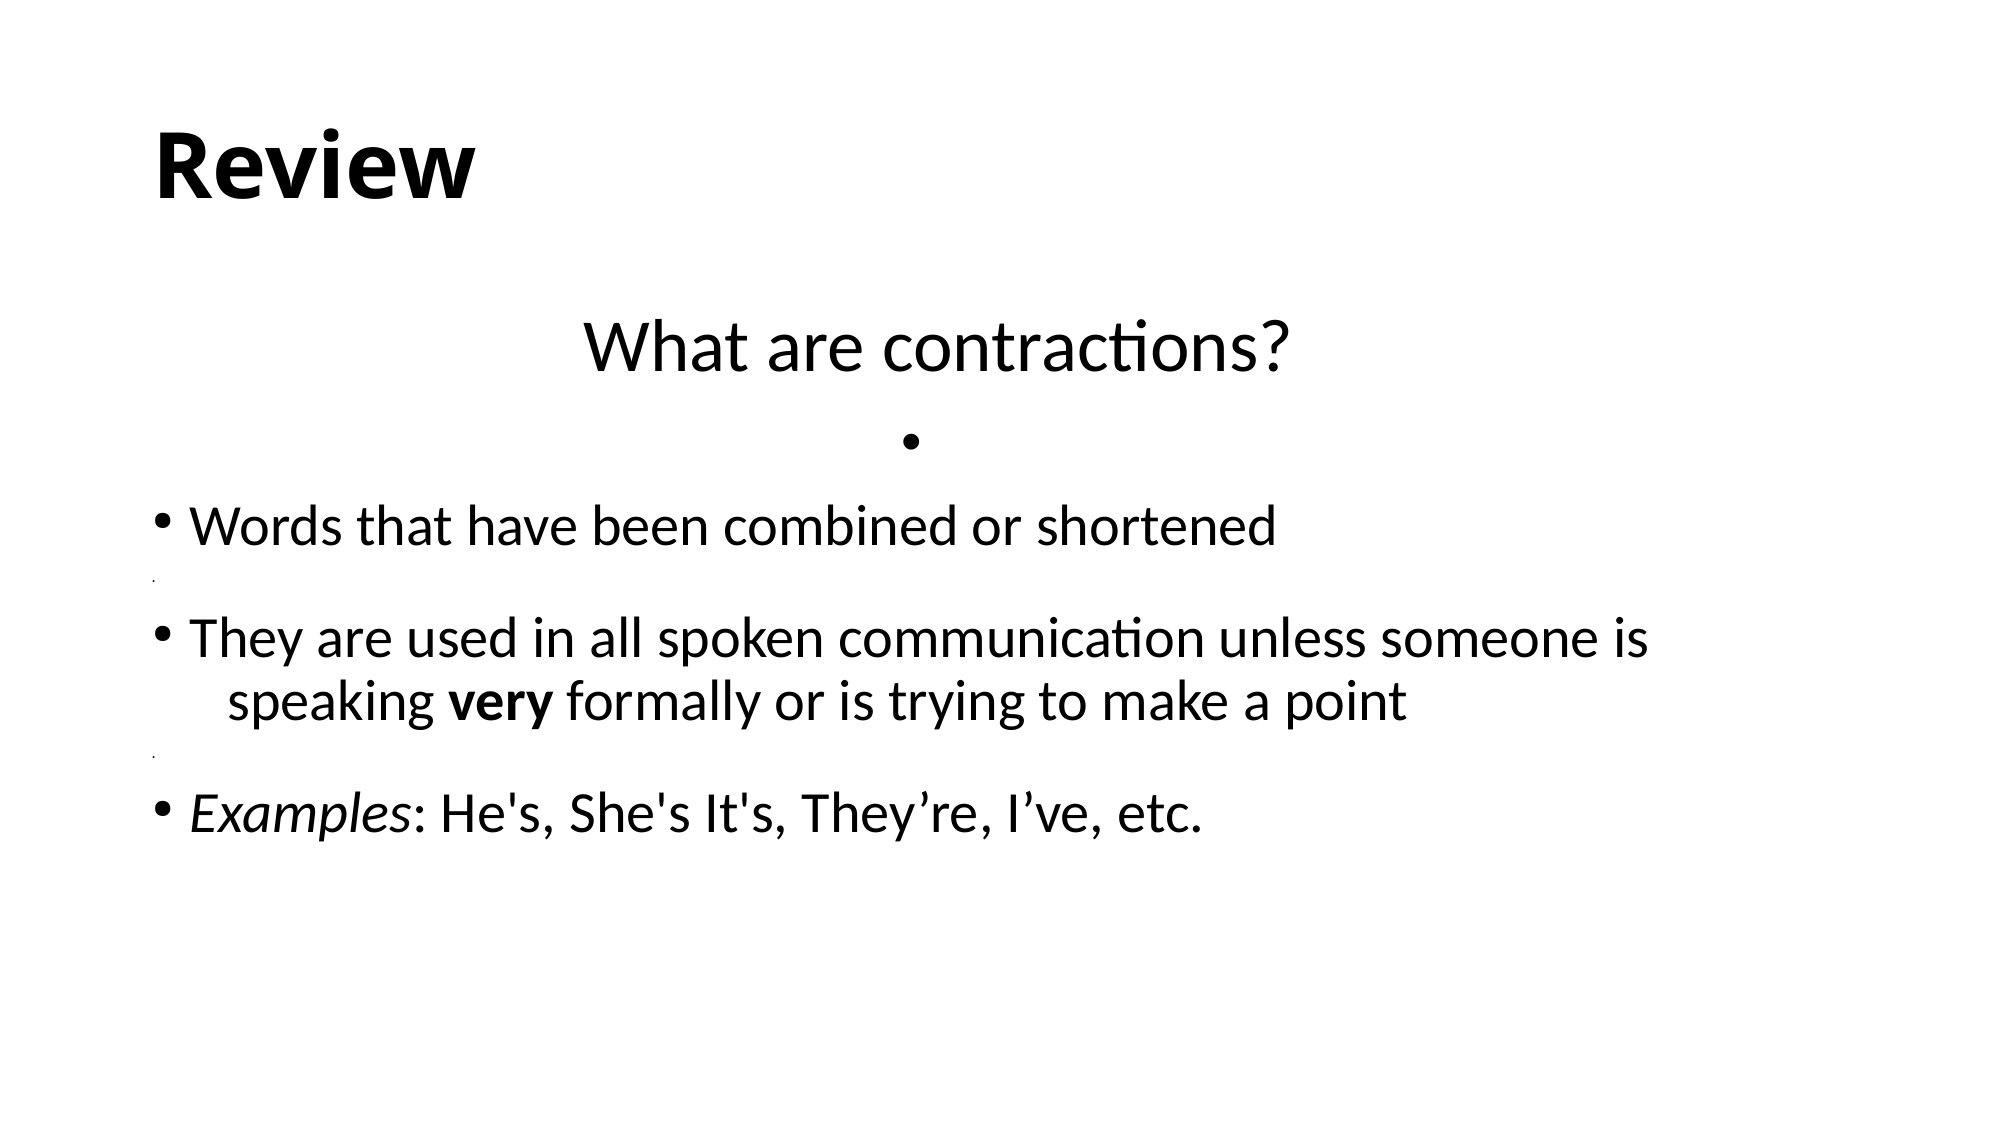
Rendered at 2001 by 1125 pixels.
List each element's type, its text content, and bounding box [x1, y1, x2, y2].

title Review [137, 59, 1863, 278]
list What are contractions? Words that have been combined or shortened They are used in all spoken communication unless someone is speaking very formally or is trying to make a point Examples: He's, She's It's, They’re, I’ve, etc. [137, 299, 1863, 1014]
